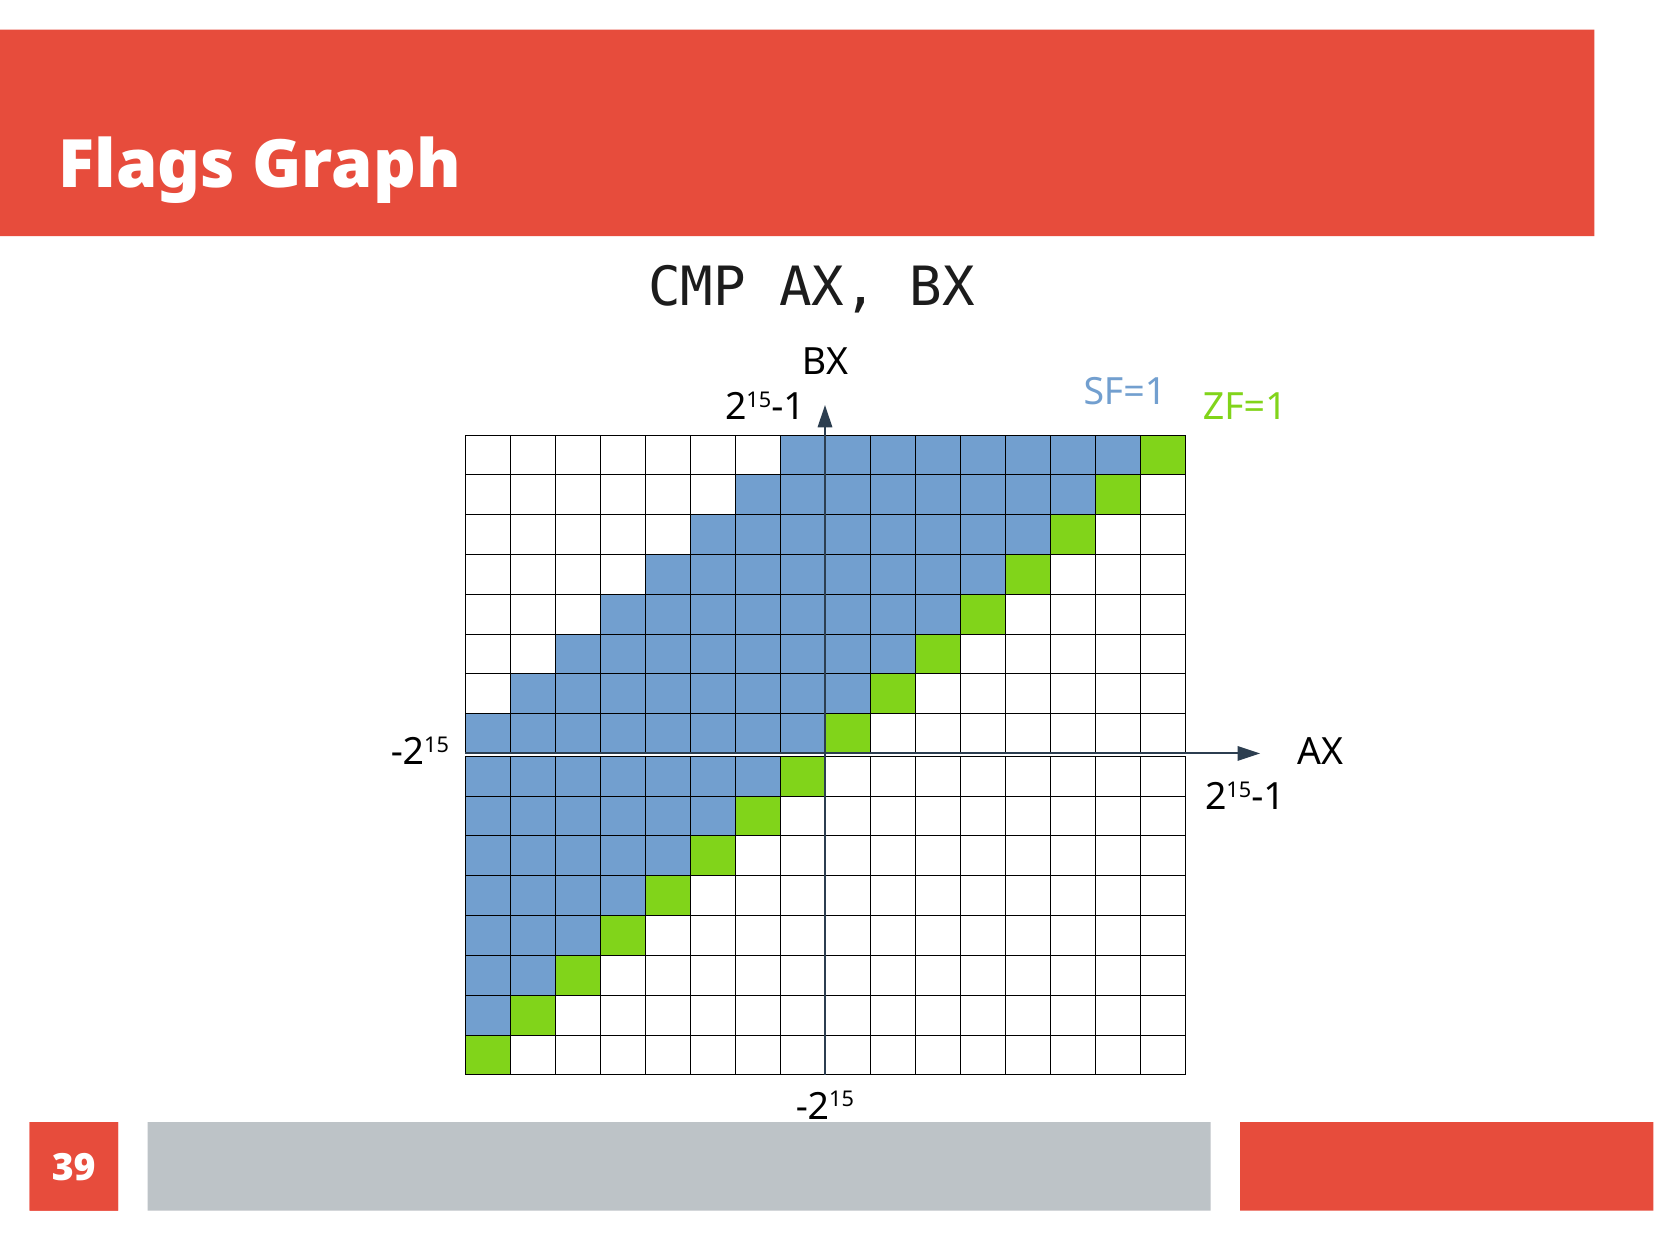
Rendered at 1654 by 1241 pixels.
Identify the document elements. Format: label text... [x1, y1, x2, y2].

text_box SF=1 [1080, 360, 1171, 421]
text_box [465, 435, 824, 752]
text_box [465, 756, 824, 1075]
text_box 215-1 [720, 375, 811, 436]
text_box BX [780, 330, 871, 391]
text_box [826, 435, 1186, 752]
text_box 215-1 [1200, 765, 1291, 826]
title Flags Graph [59, 59, 1595, 207]
text_box ZF=1 [1200, 375, 1291, 436]
text_box -215 [375, 720, 466, 781]
list CMP AX, BX [59, 255, 1565, 351]
text_box AX [1275, 720, 1366, 781]
text_box -215 [780, 1074, 871, 1135]
